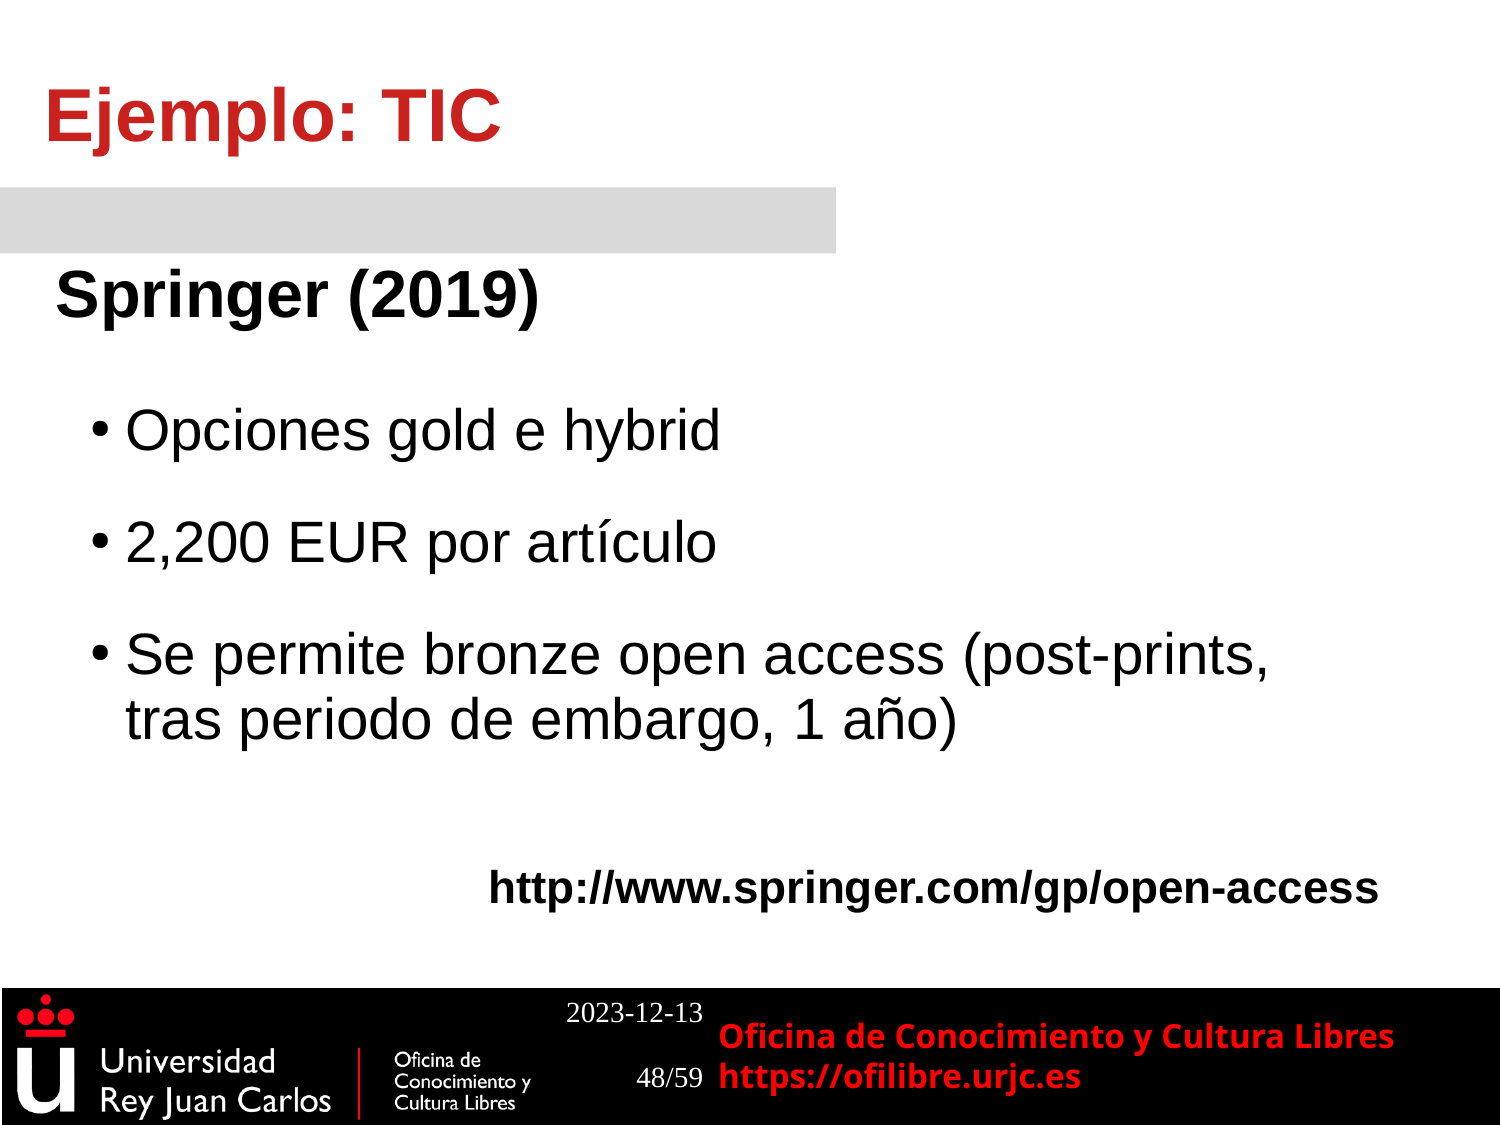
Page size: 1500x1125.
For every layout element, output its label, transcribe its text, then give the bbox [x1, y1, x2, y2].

text_box http://www.springer.com/gp/open-access [45, 855, 1396, 922]
text_box Ejemplo: TIC [30, 66, 1036, 249]
picture [17, 994, 531, 1120]
text_box Springer (2019) [40, 249, 811, 340]
text_box Opciones gold e hybrid 2,200 EUR por artículo Se permite bronze open access (post-prints, tras periodo de embargo, 1 año) [75, 390, 1351, 760]
title [75, 7, 1425, 196]
